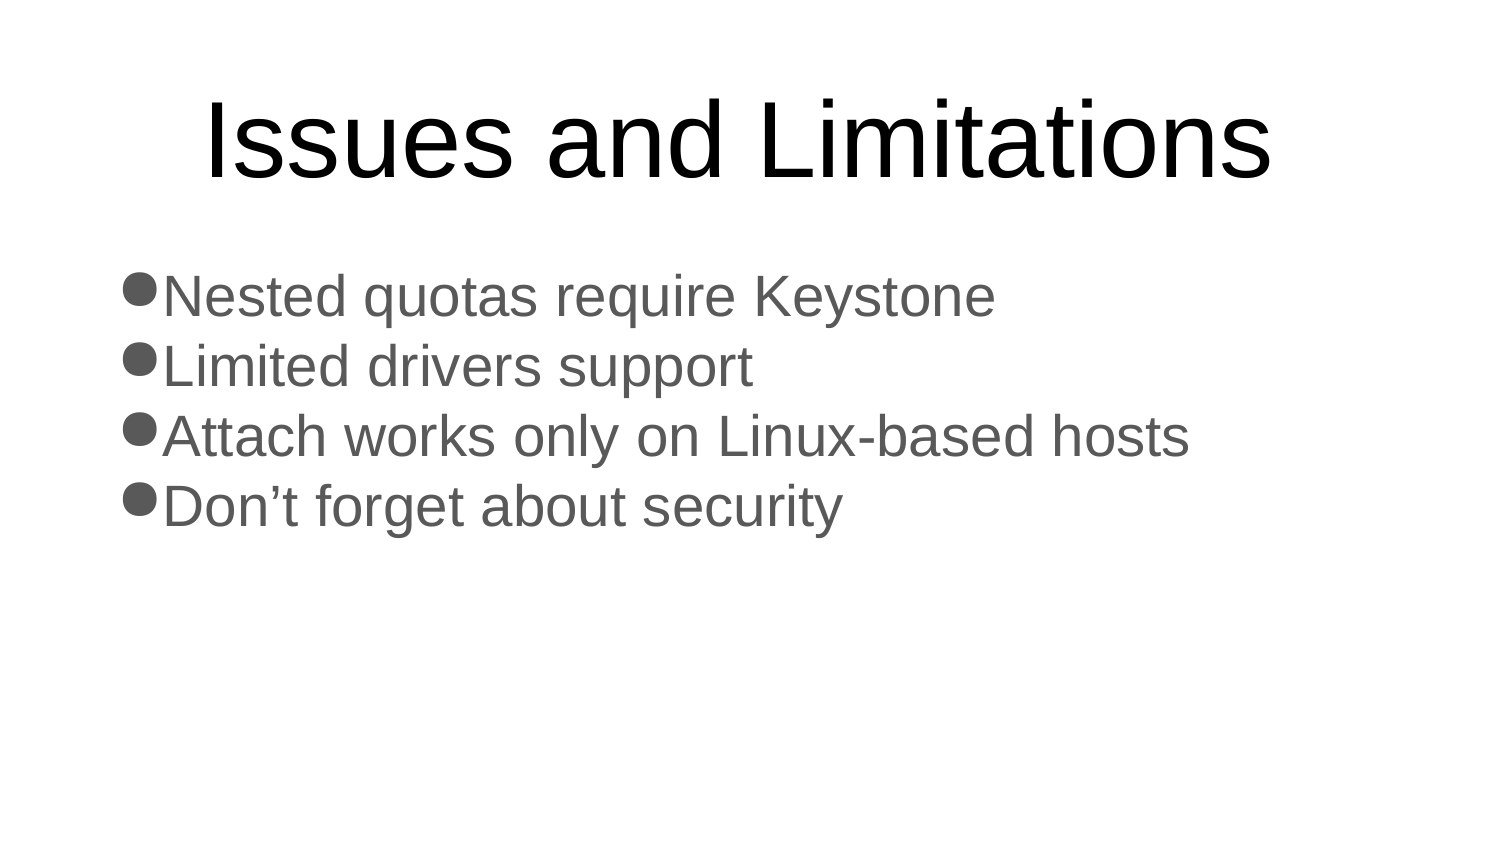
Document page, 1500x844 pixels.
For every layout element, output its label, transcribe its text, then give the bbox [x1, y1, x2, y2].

title Issues and Limitations [64, 60, 1413, 215]
subtitle Nested quotas require Keystone Limited drivers support Attach works only on Linux-based hosts Don’t forget about security [64, 242, 1413, 529]
